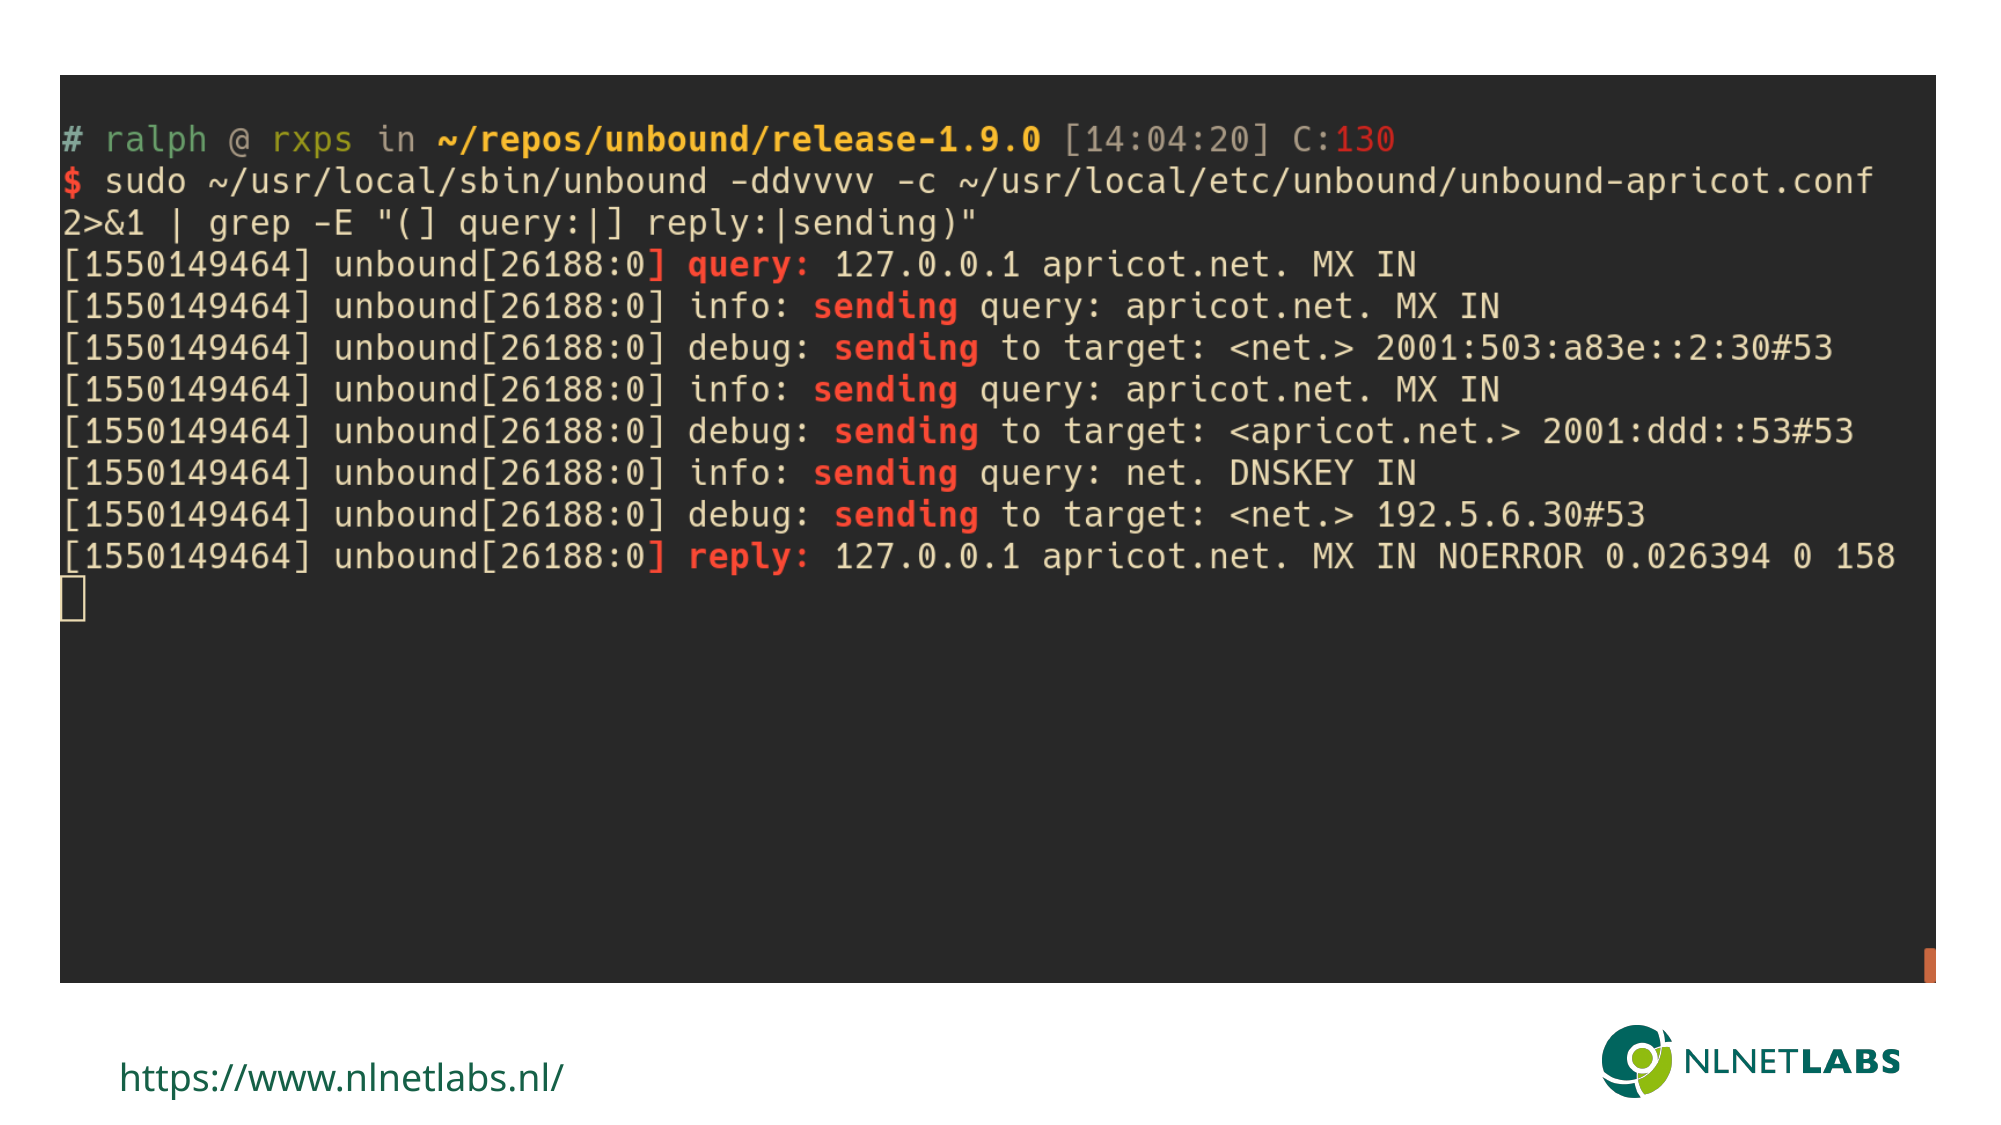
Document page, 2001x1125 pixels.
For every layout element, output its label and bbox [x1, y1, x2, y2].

picture [1602, 1025, 1900, 1098]
picture [60, 75, 1936, 983]
